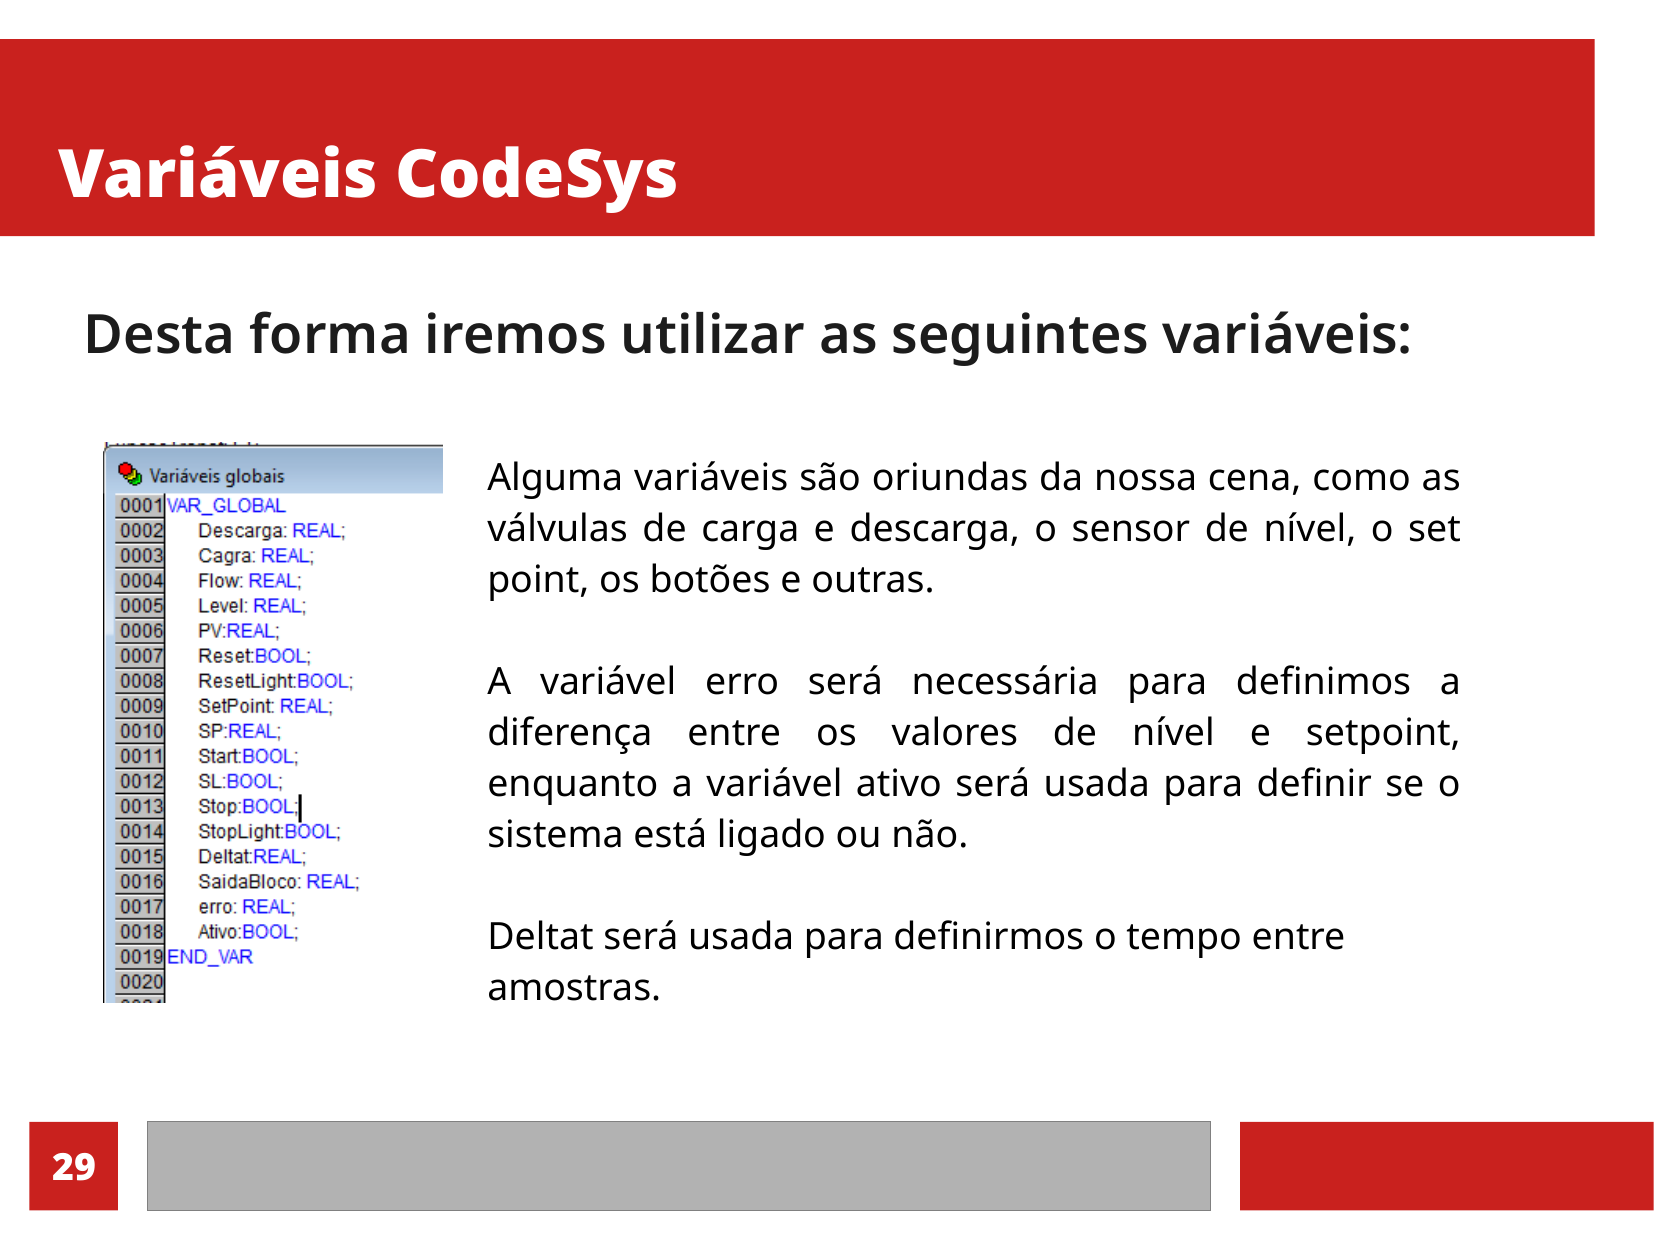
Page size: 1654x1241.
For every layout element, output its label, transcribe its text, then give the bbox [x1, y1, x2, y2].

title Variáveis CodeSys [58, 58, 1595, 217]
text_box Alguma variáveis são oriundas da nossa cena, como as válvulas de carga e descarga, o sensor de nível, o set point, os botões e outras. A variável erro será necessária para definimos a diferença entre os valores de nível e setpoint, enquanto a variável ativo será usada para definir se o sistema está ligado ou não. Deltat será usada para definirmos o tempo entre amostras. [472, 442, 1477, 884]
list Desta forma iremos utilizar as seguintes variáveis: [58, 295, 1565, 384]
picture [103, 442, 443, 1003]
